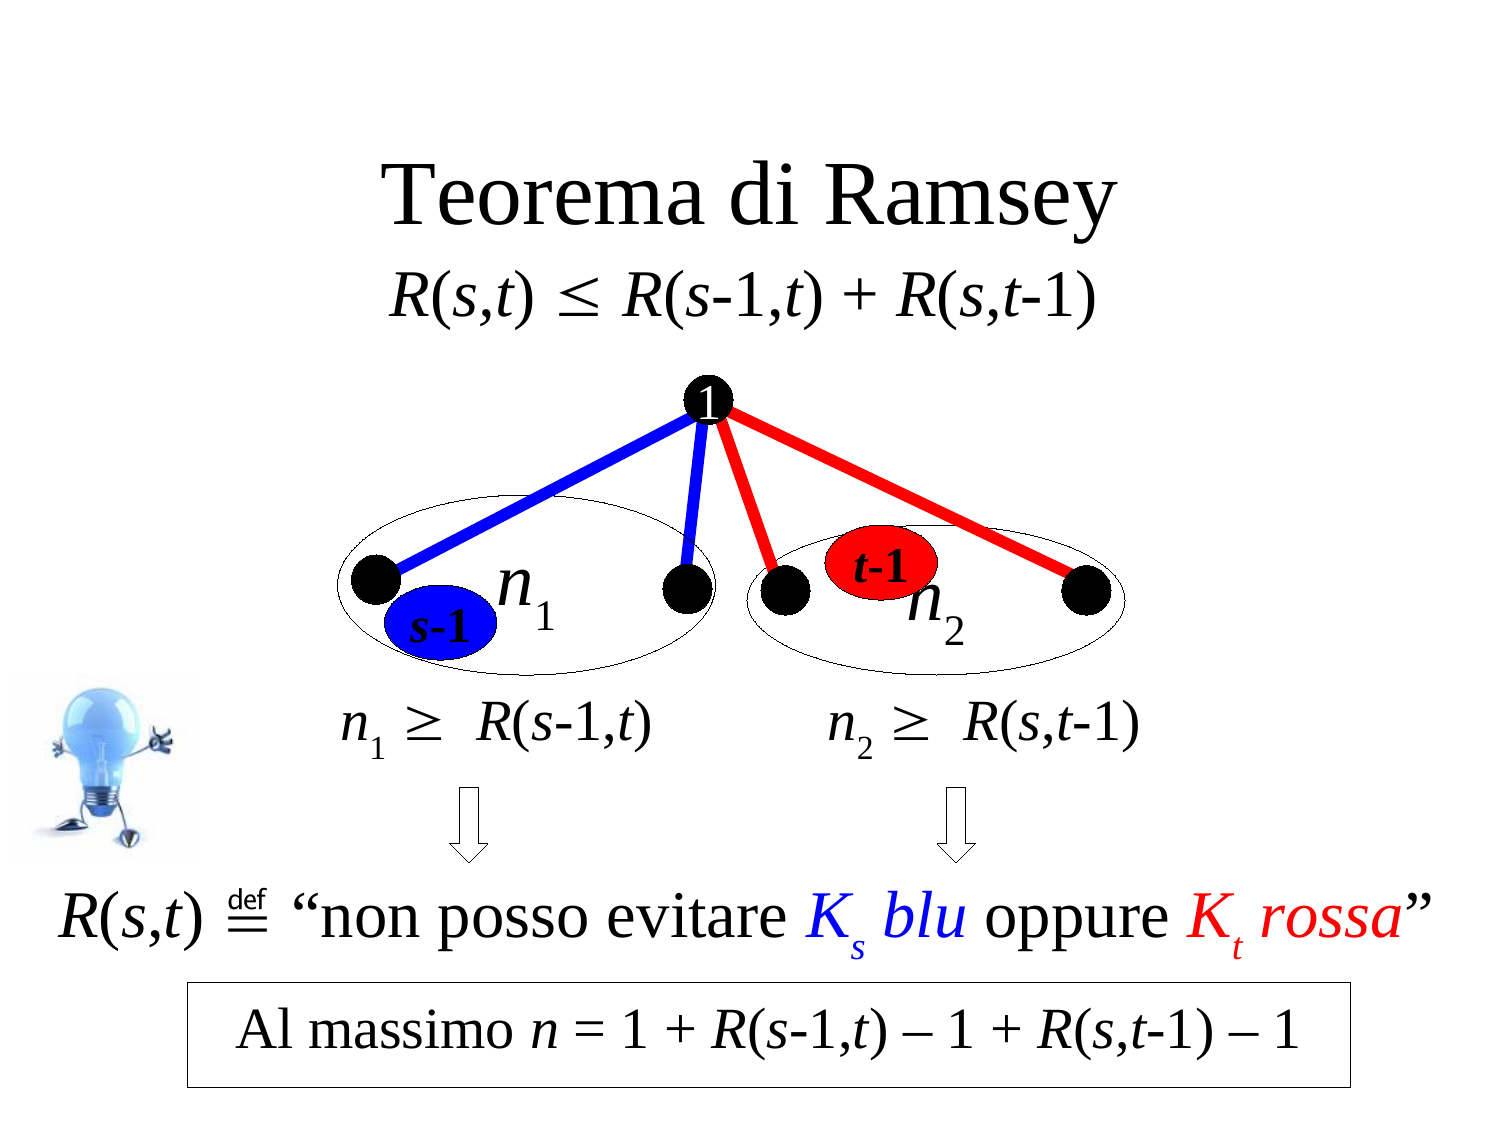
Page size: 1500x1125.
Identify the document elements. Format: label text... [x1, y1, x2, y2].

text_box t-1 [824, 525, 938, 601]
text_box [351, 554, 401, 605]
text_box [760, 565, 811, 616]
picture [11, 674, 200, 862]
text_box [937, 787, 976, 863]
text_box [662, 564, 713, 614]
text_box n2 [746, 525, 1126, 675]
text_box [449, 787, 488, 863]
text_box n2 ≥ R(s,t-1) [768, 675, 1201, 799]
title Teorema di Ramsey [112, 99, 1388, 288]
text_box 1 [683, 375, 734, 425]
text_box R(s,t) ≝ “non posso evitare Ks blu oppure Kt rossa” [37, 863, 1474, 976]
text_box [1061, 565, 1112, 616]
text_box n1 [337, 495, 716, 676]
text_box R(s,t) ≤ R(s-1,t) + R(s,t-1) [375, 242, 1126, 338]
text_box n1 ≥ R(s-1,t) [280, 675, 713, 799]
text_box s-1 [384, 585, 497, 661]
text_box Al massimo n = 1 + R(s-1,t) – 1 + R(s,t-1) – 1 [187, 982, 1351, 1088]
